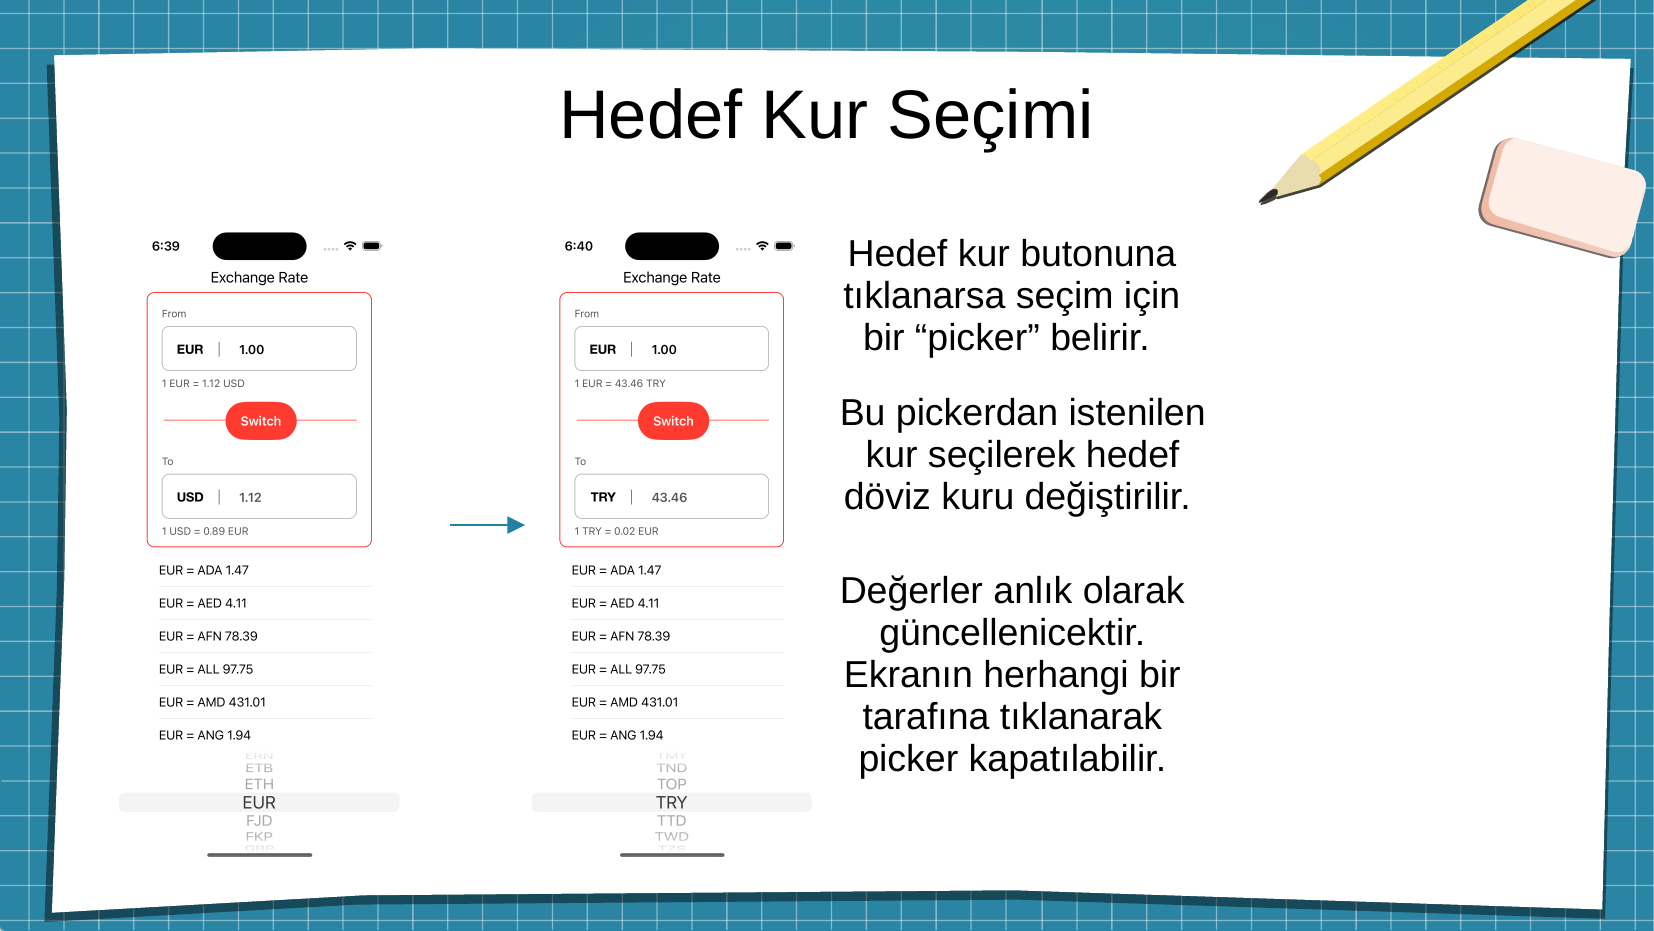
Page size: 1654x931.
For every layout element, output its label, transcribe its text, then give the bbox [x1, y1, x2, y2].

picture [525, 224, 819, 863]
title Hedef Kur Seçimi [82, 37, 1571, 193]
text_box Bu pickerdan istenilen kur seçilerek hedef döviz kuru değiştirilir. [825, 384, 1238, 526]
text_box Değerler anlık olarak güncellenicektir. Ekranın herhangi bir tarafına tıklanarak picker kapatılabilir. [825, 562, 1238, 788]
text_box Hedef kur butonuna tıklanarsa seçim için bir “picker” belirir. [828, 225, 1201, 366]
picture [112, 224, 407, 863]
